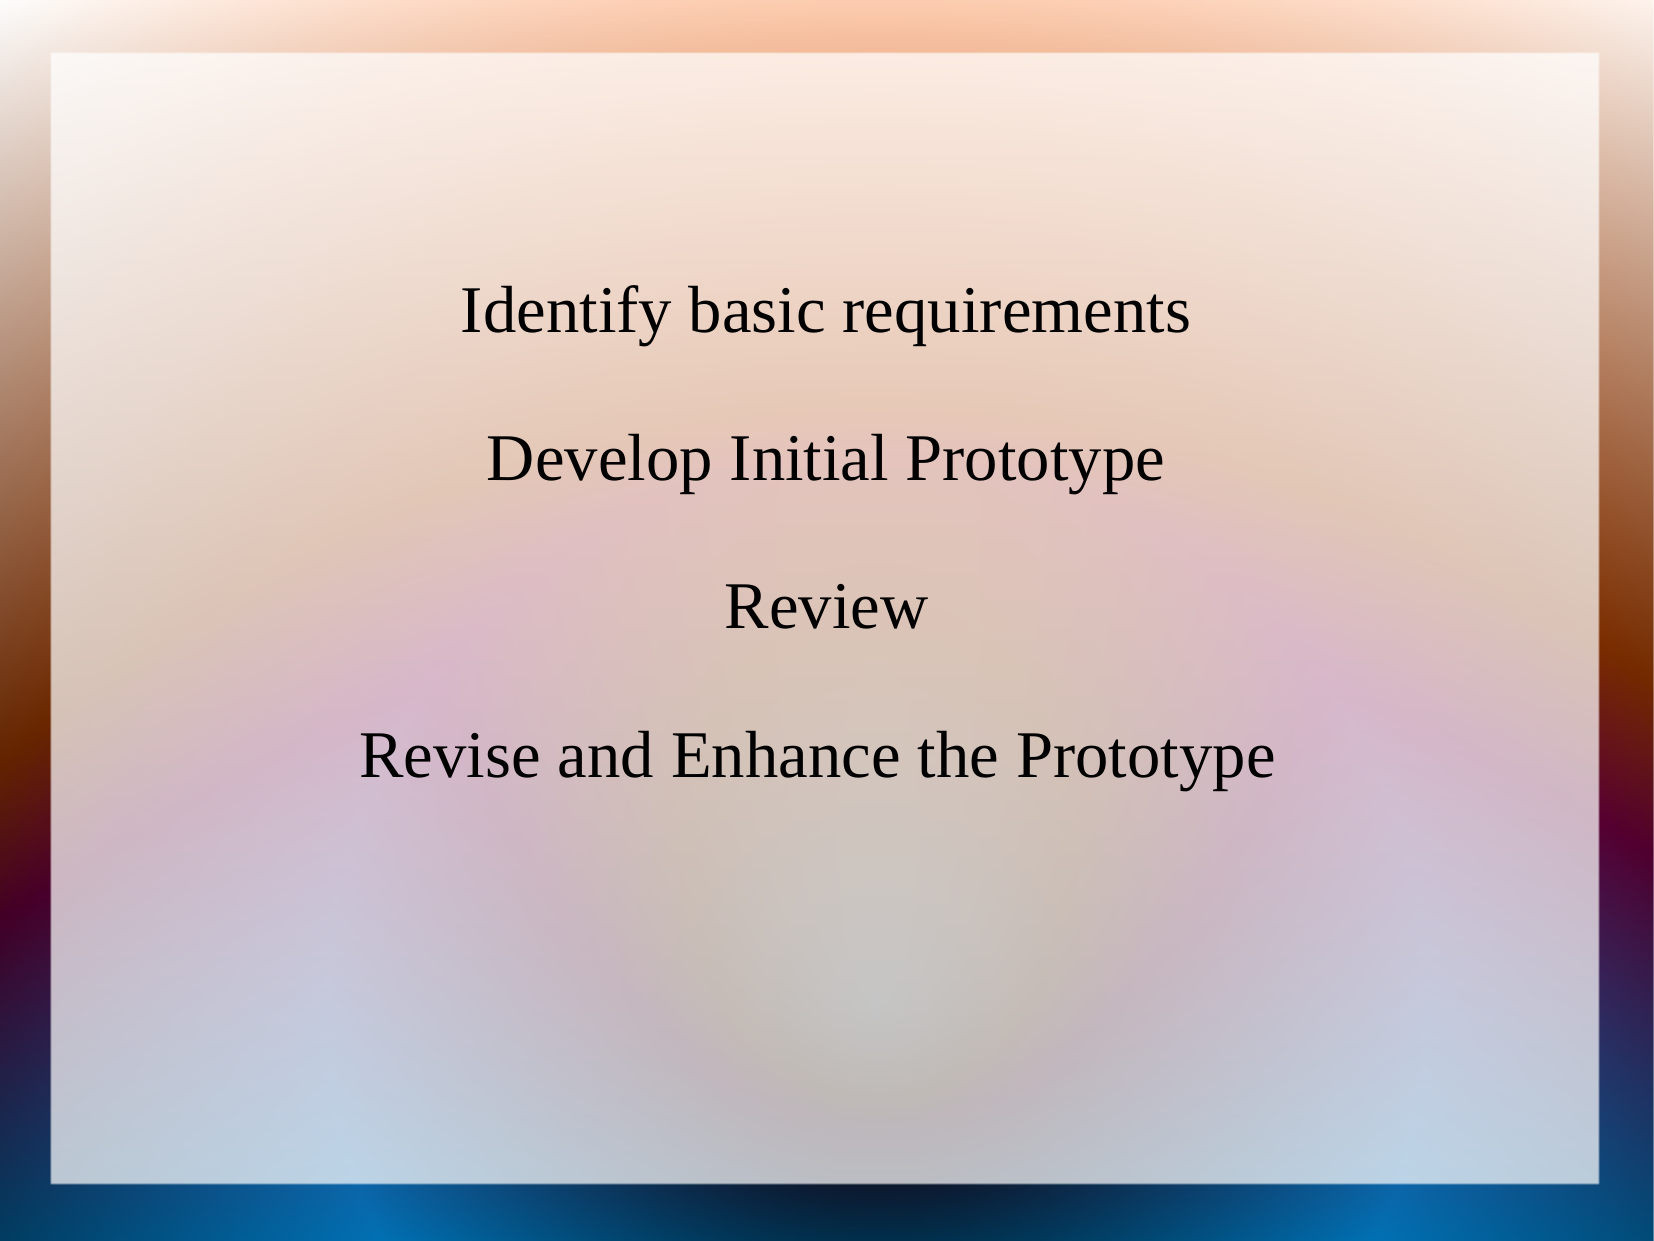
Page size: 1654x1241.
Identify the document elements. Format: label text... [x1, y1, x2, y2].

subtitle Identify basic requirements Develop Initial Prototype Review Revise and Enhance the Prototype [82, 55, 1571, 1010]
picture [0, 0, 1654, 1241]
